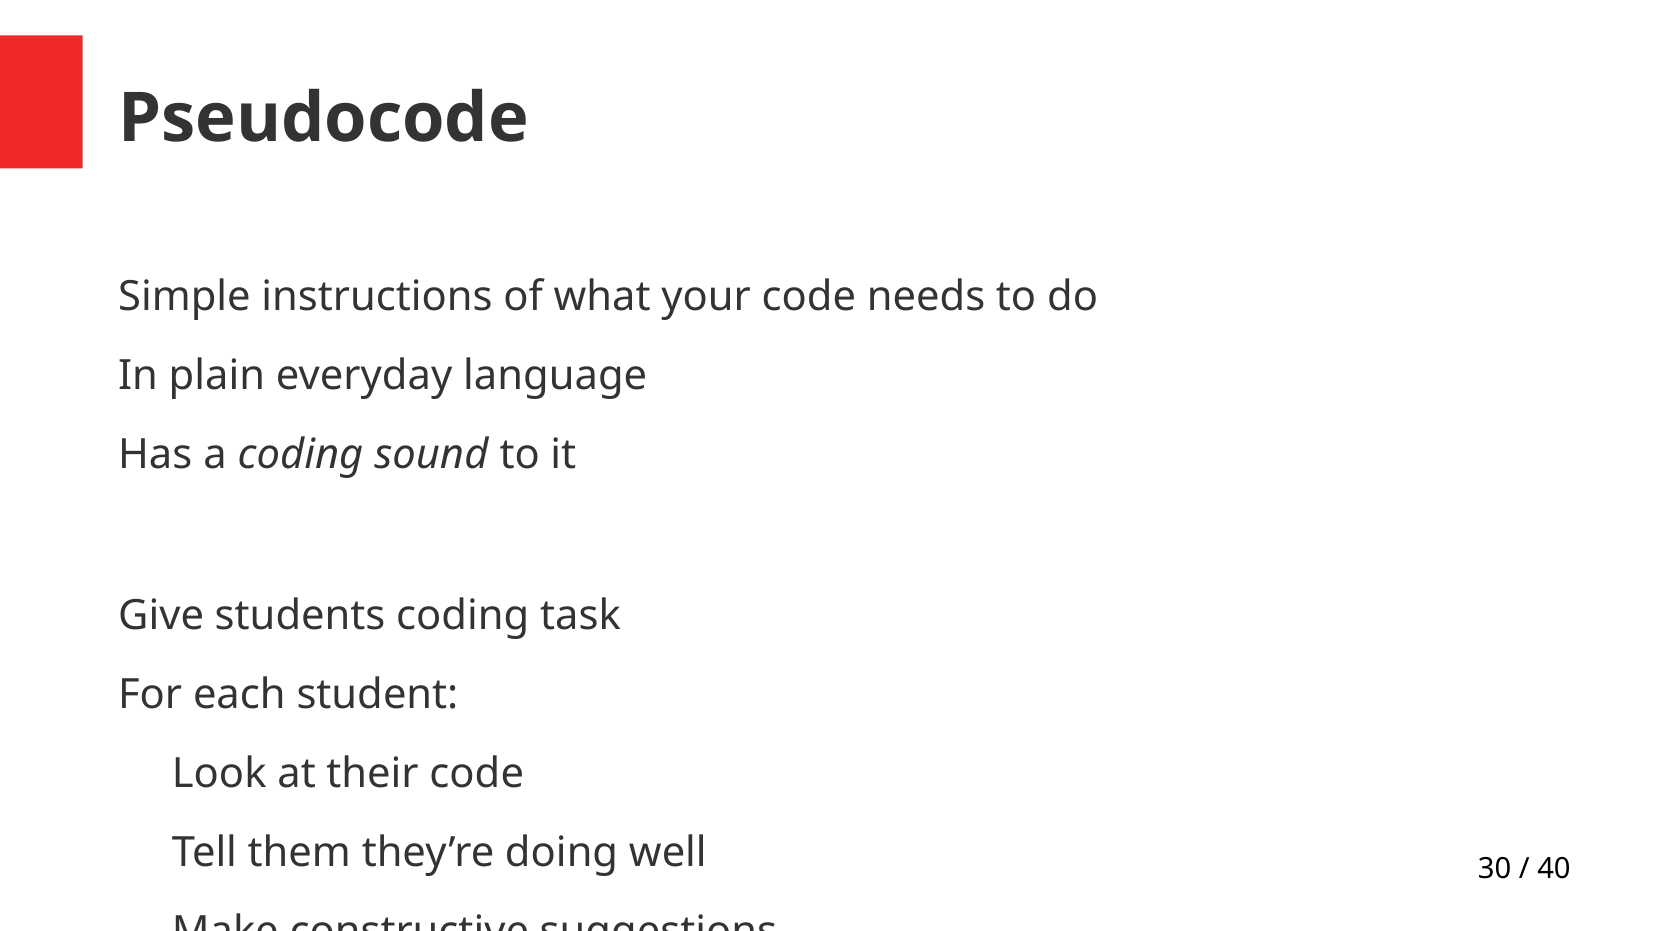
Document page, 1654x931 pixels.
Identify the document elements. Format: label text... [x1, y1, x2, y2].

title Pseudocode [118, 37, 1571, 193]
list Simple instructions of what your code needs to do In plain everyday language Has a coding sound to it Give students coding task For each student: Look at their code Tell them they’re doing well Make constructive suggestions [118, 265, 1536, 806]
